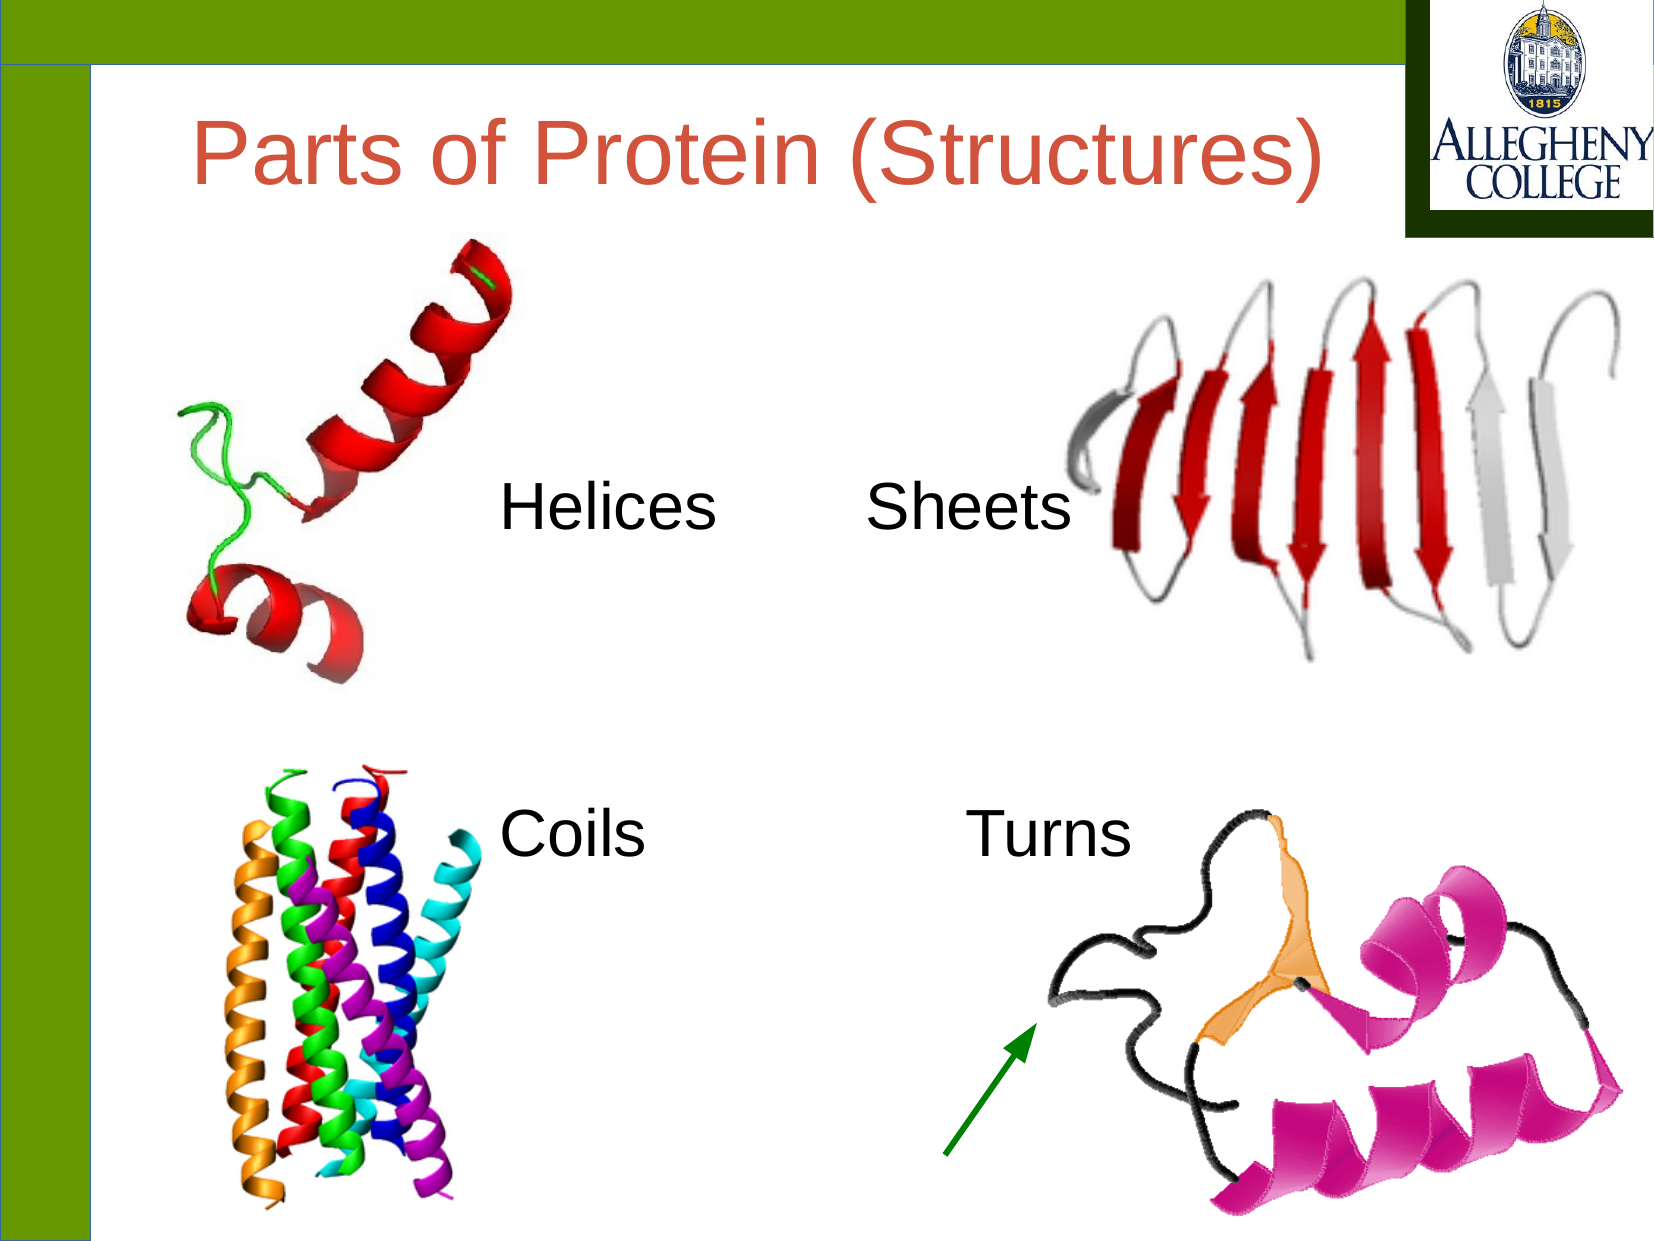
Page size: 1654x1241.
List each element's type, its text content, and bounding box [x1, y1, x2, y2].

picture [213, 755, 493, 1216]
text_box [0, 0, 1654, 1241]
title Parts of Protein (Structures) [112, 65, 1406, 257]
picture [1020, 250, 1654, 685]
picture [1022, 739, 1642, 1236]
picture [150, 232, 550, 698]
text_box Helices Sheets Coils Turns [484, 461, 1149, 879]
picture [1430, 0, 1654, 210]
